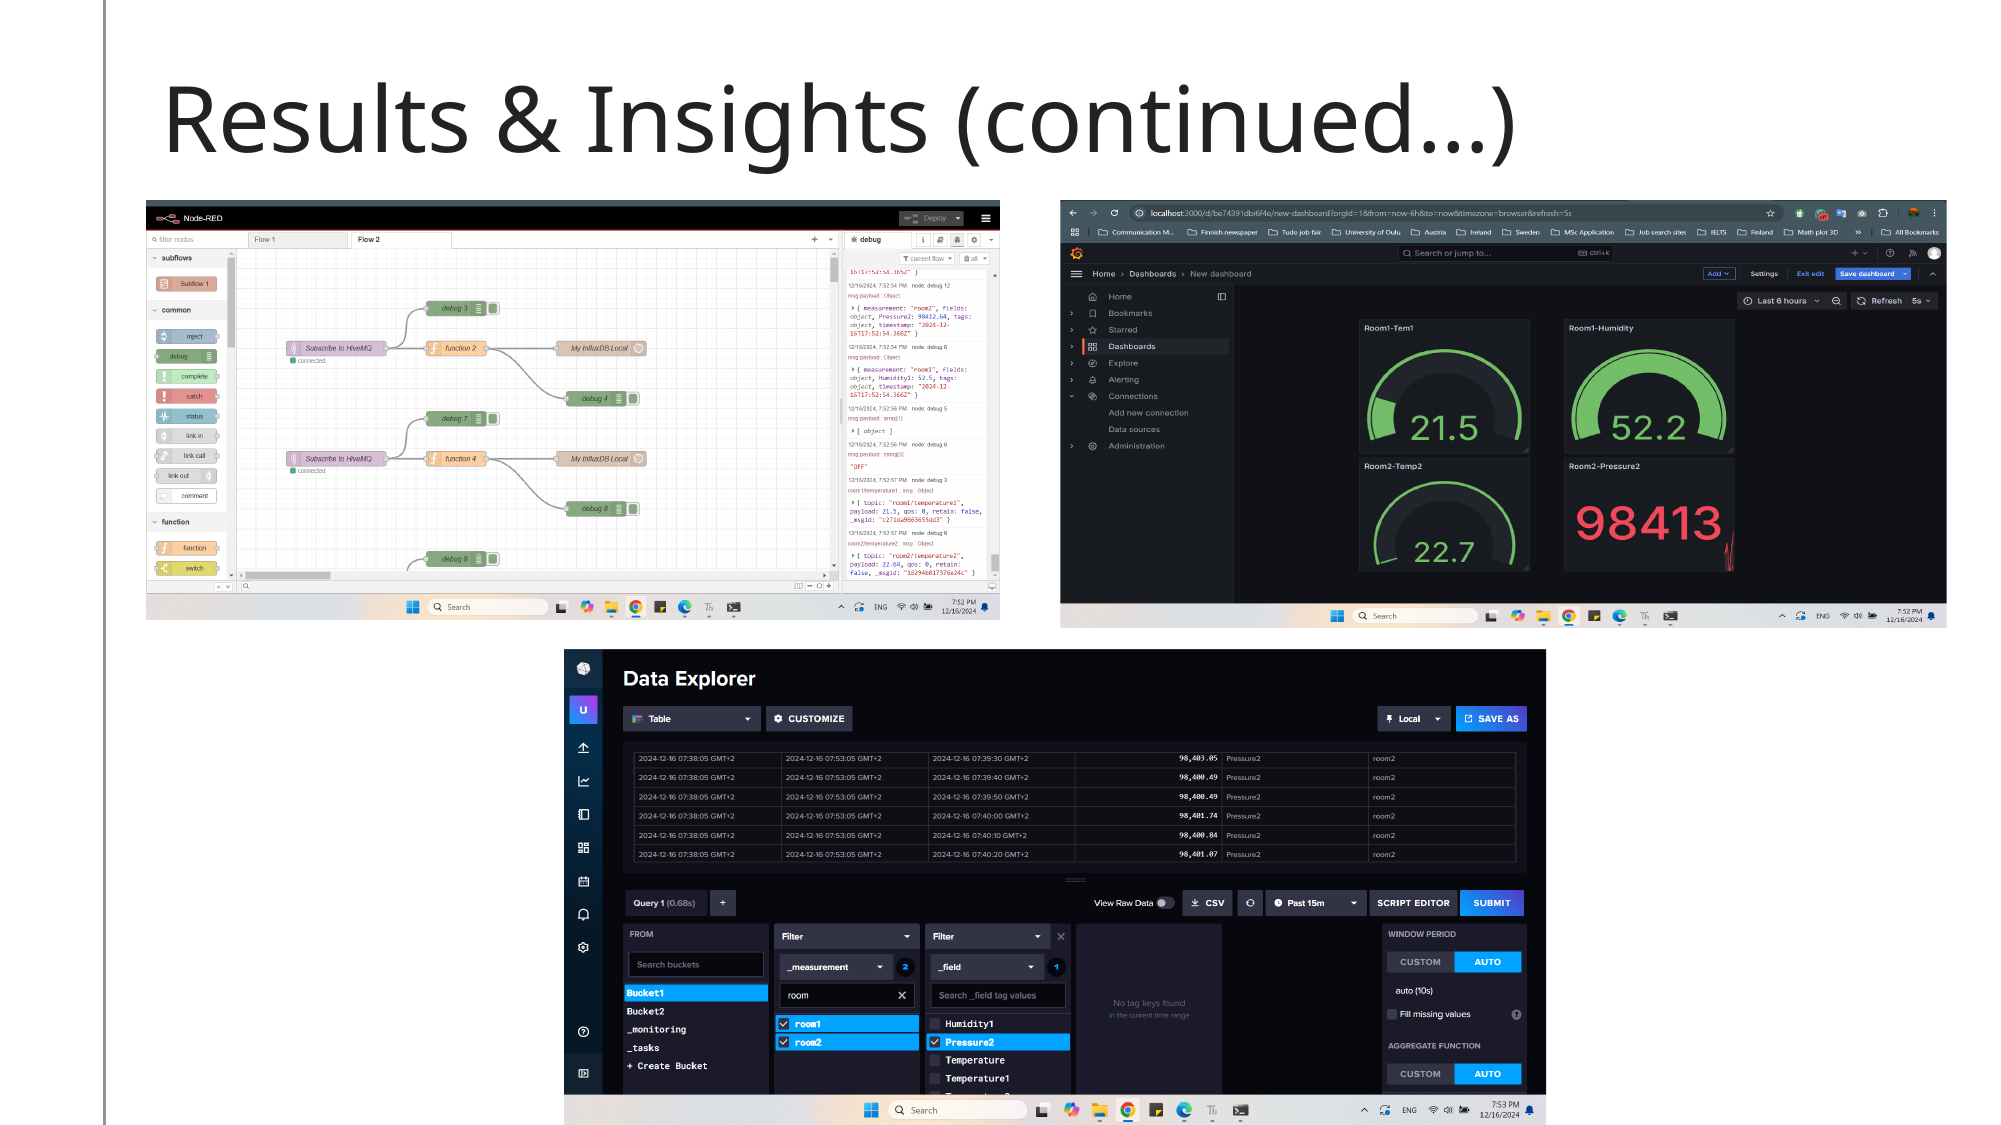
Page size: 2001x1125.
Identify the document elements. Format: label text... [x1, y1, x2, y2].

text_box Results & Insights (continued…) [146, 53, 1965, 180]
picture [146, 200, 1000, 620]
picture [564, 649, 1980, 1125]
picture [1060, 200, 1947, 628]
